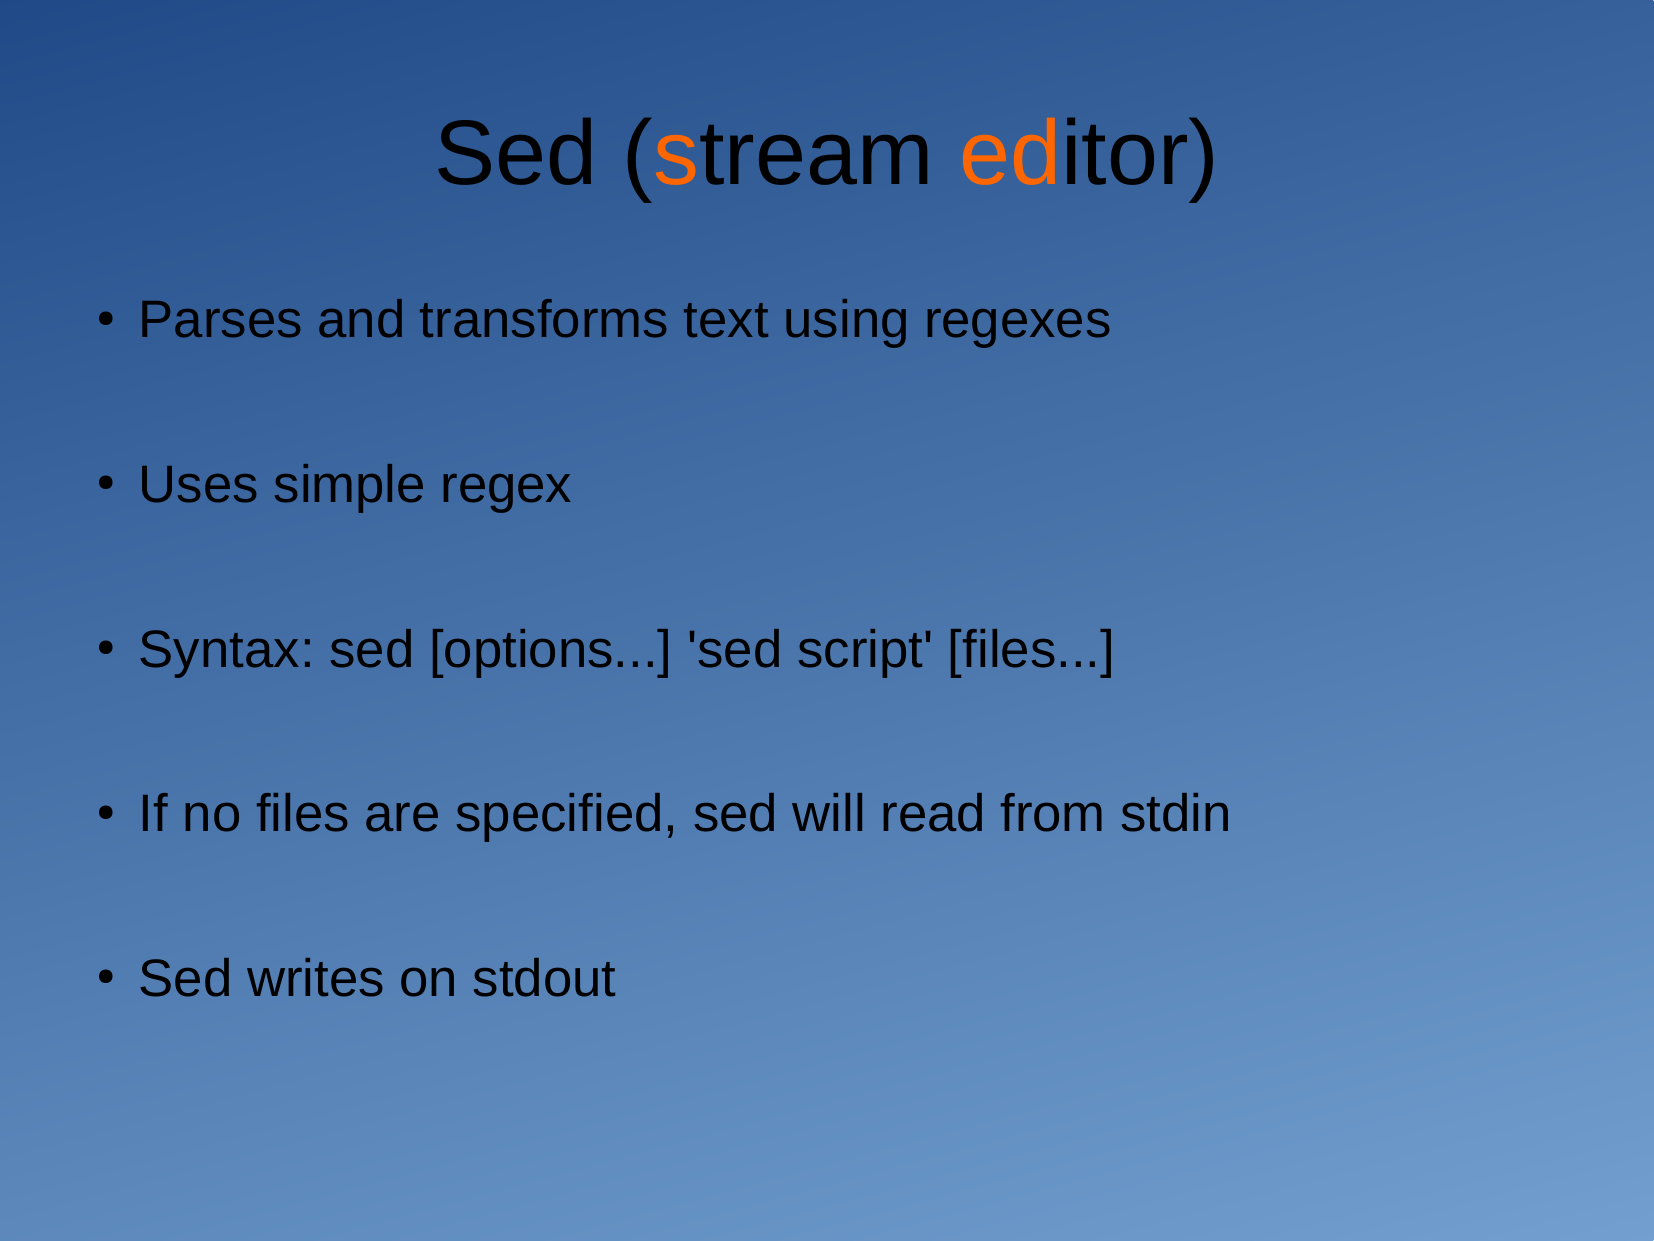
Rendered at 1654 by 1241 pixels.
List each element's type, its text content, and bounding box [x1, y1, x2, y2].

title Sed (stream editor) [82, 49, 1571, 257]
list Parses and transforms text using regexes Uses simple regex Syntax: sed [options...] 'sed script' [files...] If no files are specified, sed will read from stdin Sed writes on stdout [82, 290, 1571, 1010]
